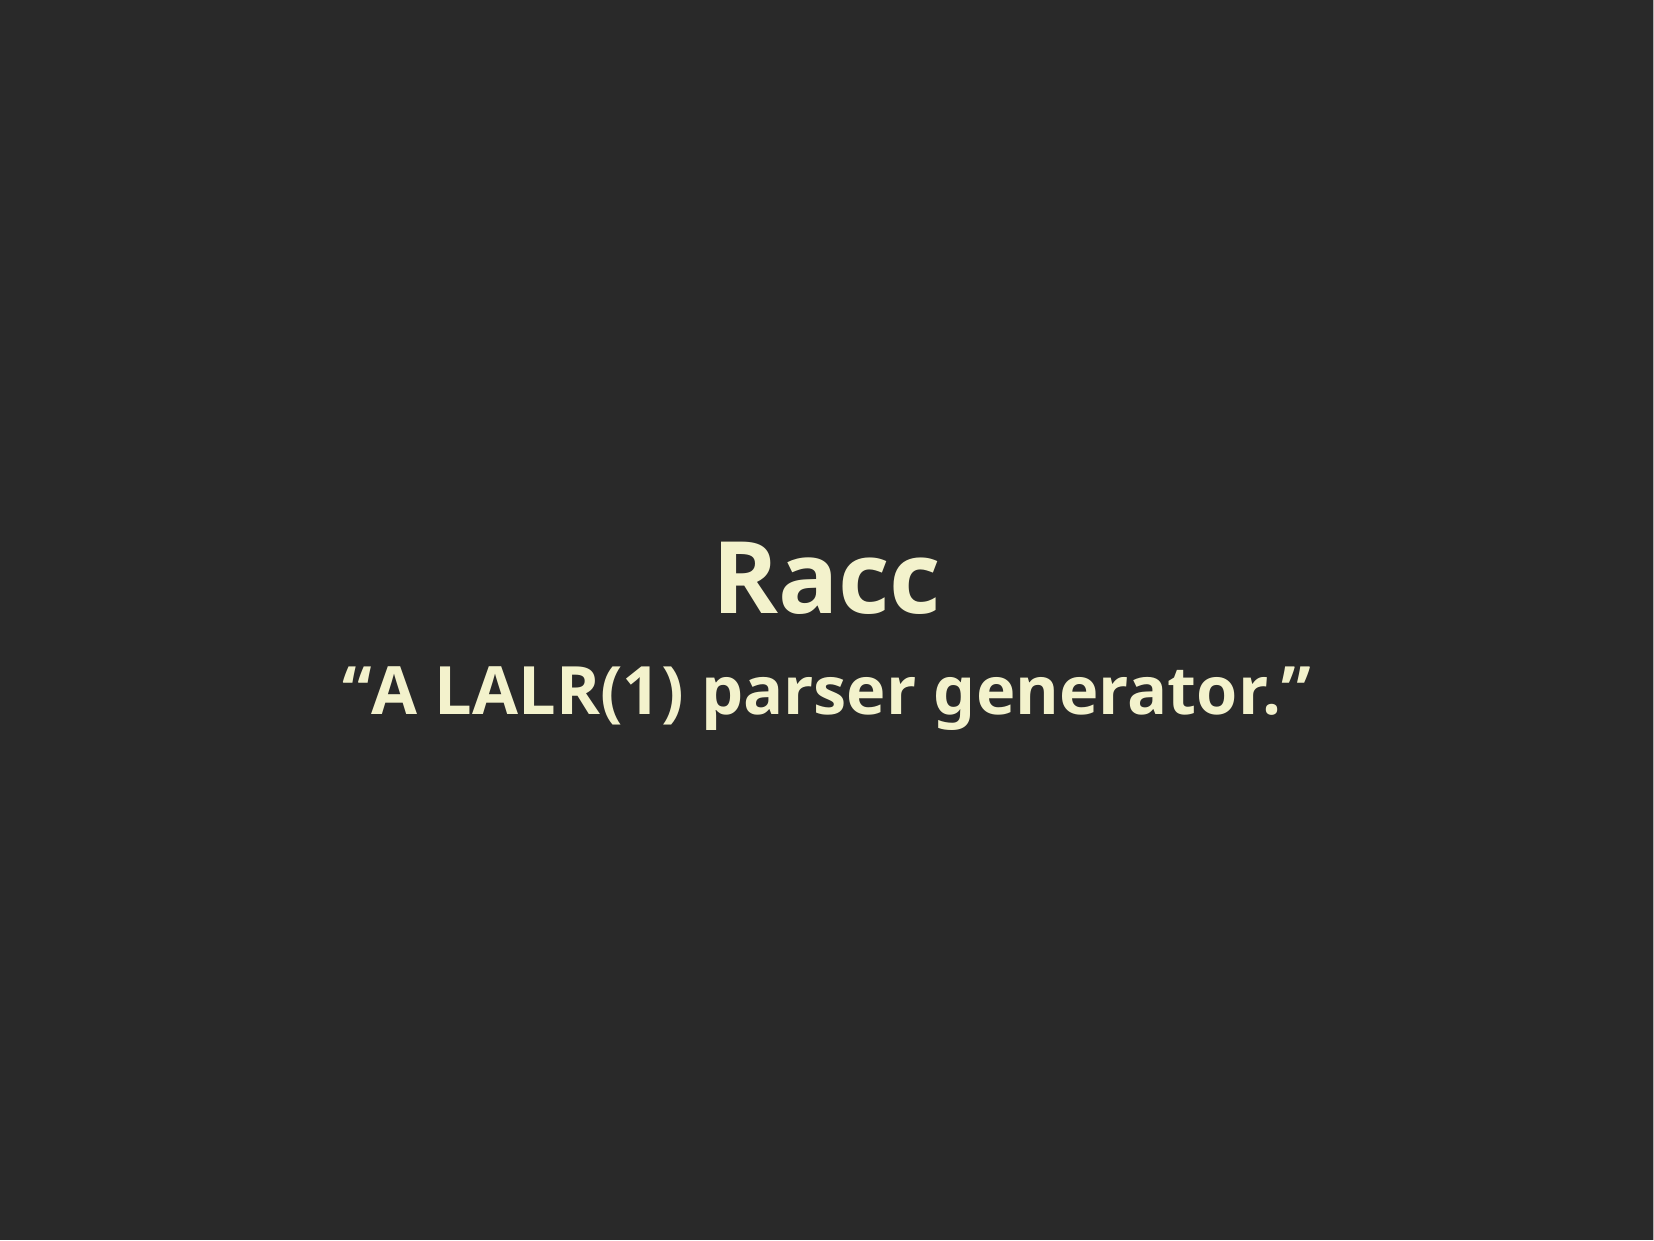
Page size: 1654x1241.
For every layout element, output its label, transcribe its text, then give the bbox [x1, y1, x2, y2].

subtitle Racc “A LALR(1) parser generator.” [82, 140, 1571, 1101]
